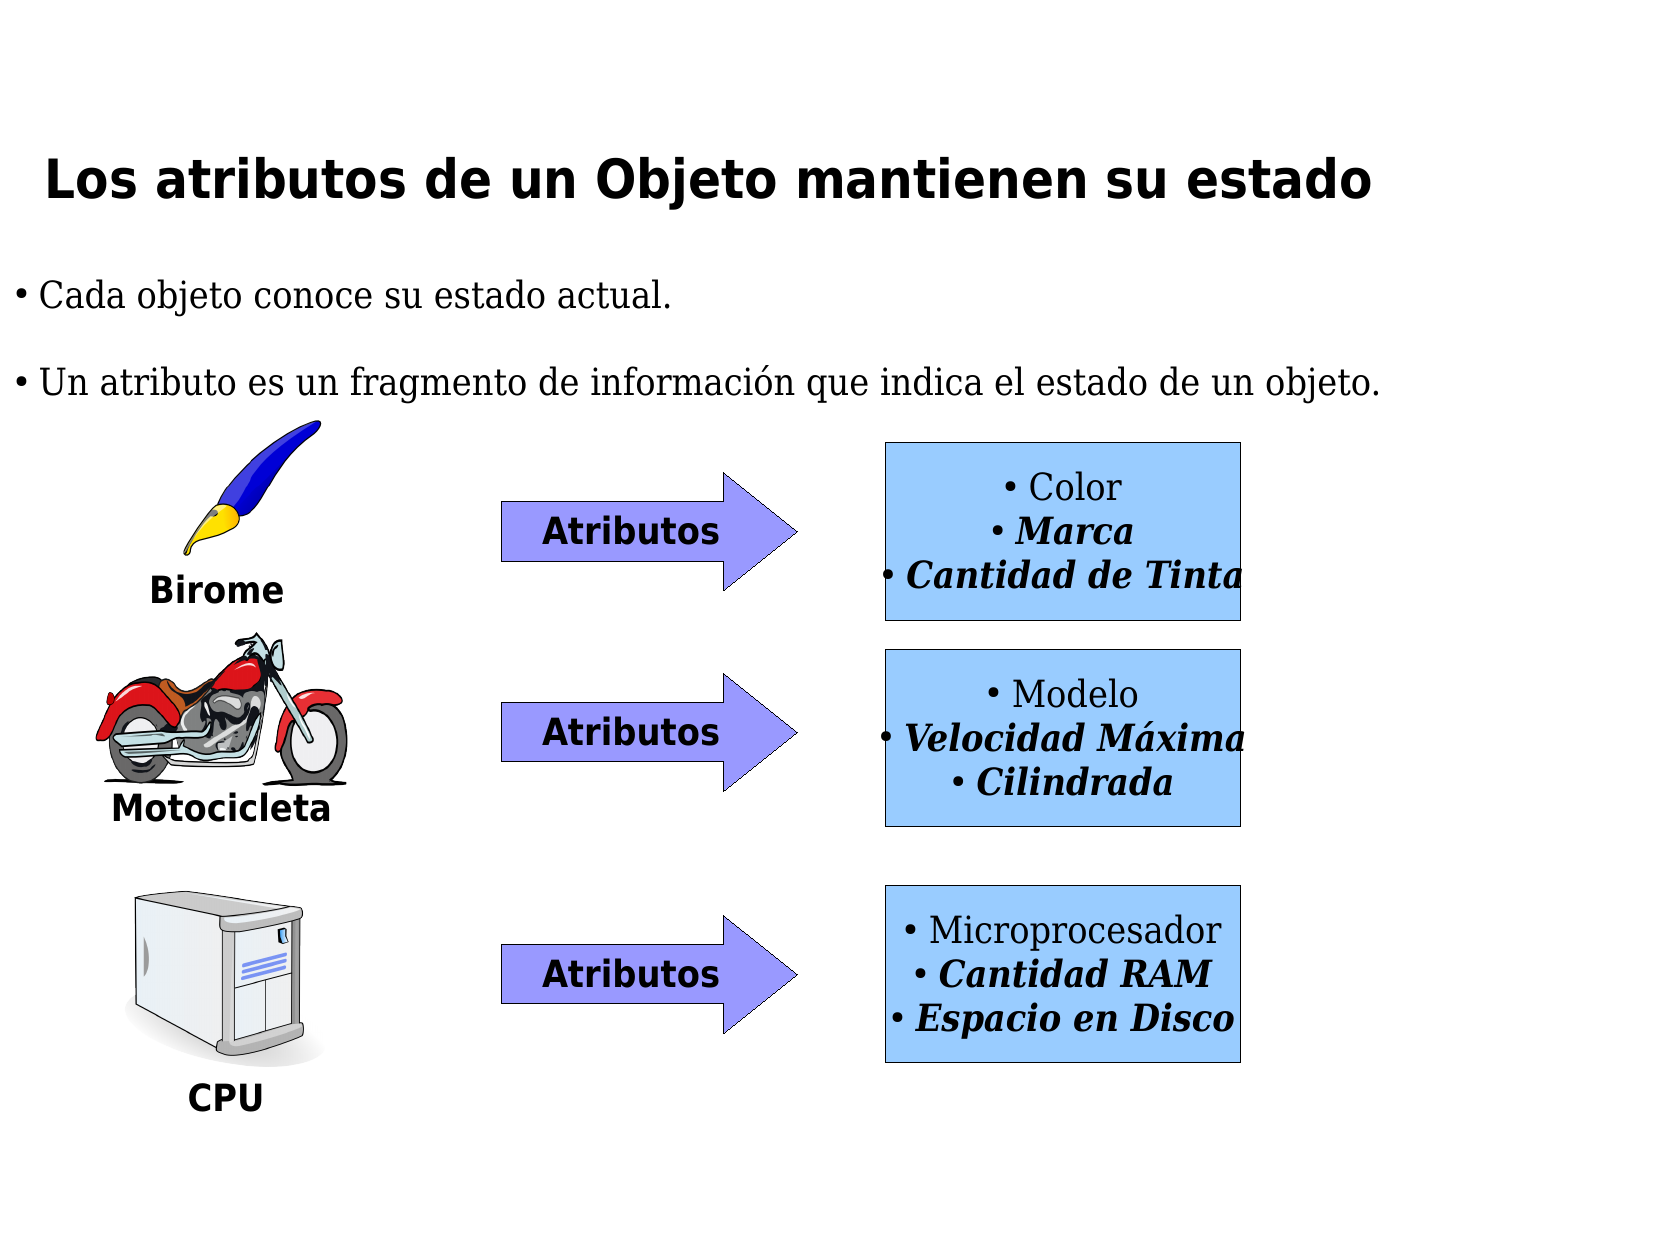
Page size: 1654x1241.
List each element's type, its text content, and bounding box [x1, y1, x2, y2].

text_box Atributos [501, 673, 798, 792]
text_box Microprocesador Cantidad RAM Espacio en Disco [885, 885, 1241, 1063]
text_box CPU [127, 1068, 325, 1128]
text_box Birome [118, 561, 316, 620]
picture [88, 838, 355, 1099]
text_box Cada objeto conoce su estado actual. Un atributo es un fragmento de información que indica el estado de un objeto. [0, 266, 1654, 412]
picture [88, 413, 355, 779]
text_box Modelo Velocidad Máxima Cilindrada [885, 649, 1241, 827]
text_box Atributos [501, 472, 798, 591]
text_box Motocicleta [88, 779, 355, 838]
text_box Atributos [501, 915, 798, 1034]
text_box Los atributos de un Objeto mantienen su estado [30, 140, 1625, 219]
text_box Color Marca Cantidad de Tinta [885, 442, 1241, 621]
